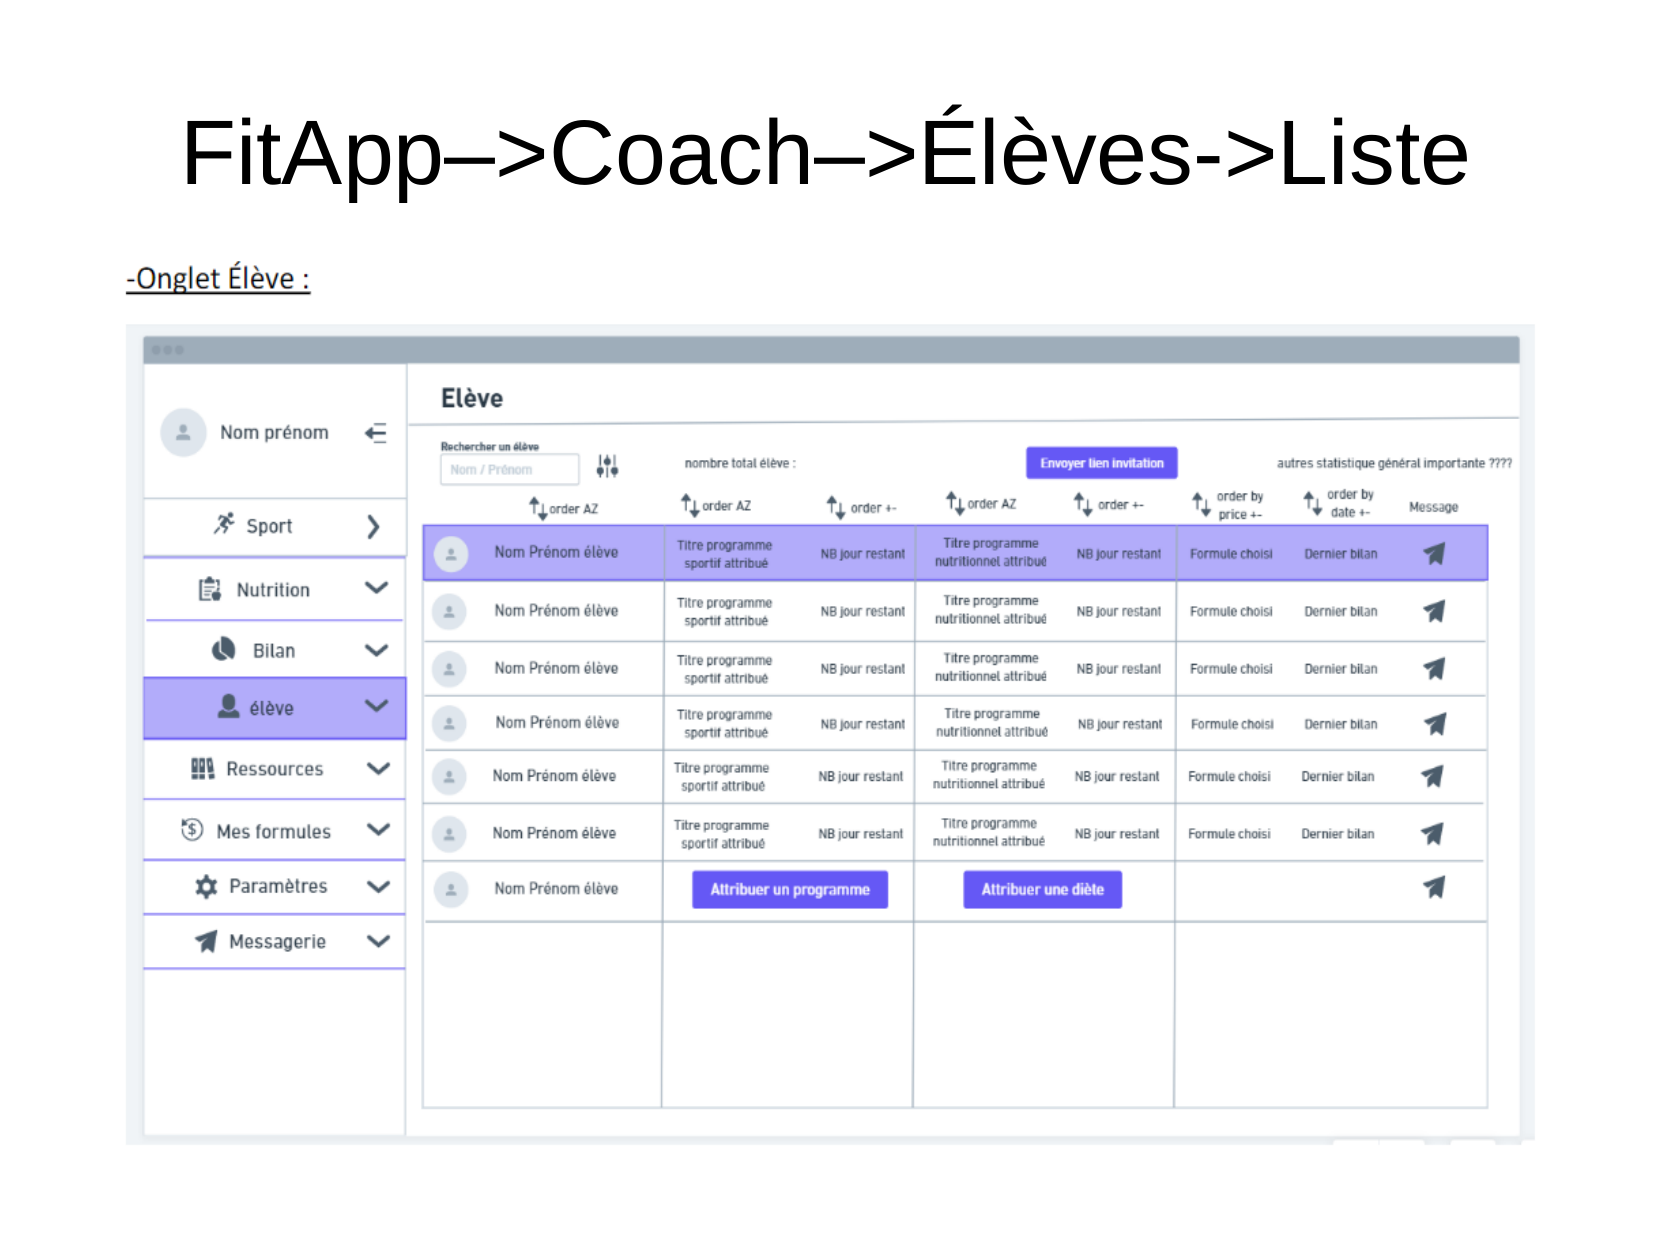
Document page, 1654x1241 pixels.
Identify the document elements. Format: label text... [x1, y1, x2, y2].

picture [118, 250, 1550, 1158]
title FitApp–>Coach–>Élèves->Liste [82, 49, 1571, 257]
